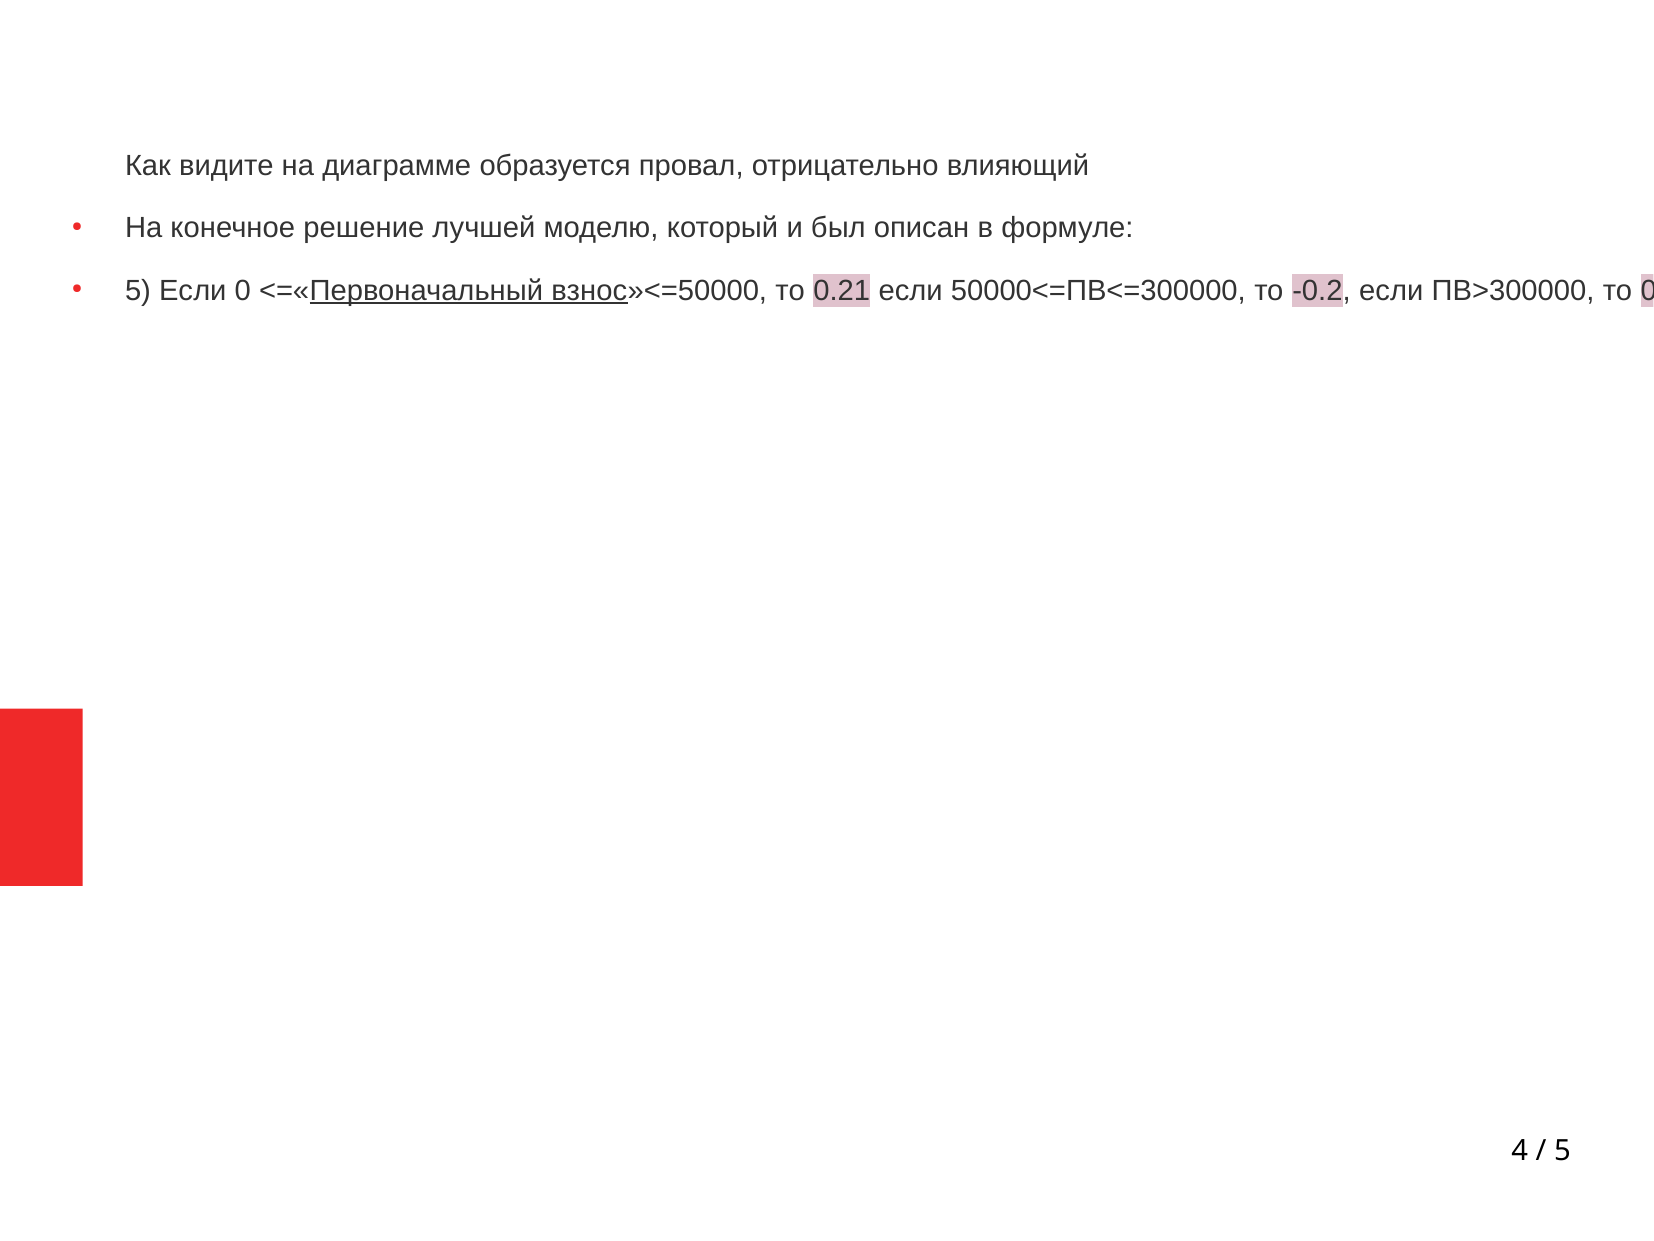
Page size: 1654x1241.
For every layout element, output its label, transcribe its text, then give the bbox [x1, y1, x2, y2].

text_box Как видите на диаграмме образуется провал, отрицательно влияющий На конечное решение лучшей моделю, который и был описан в формуле: 5) Если 0 <=«Первоначальный взнос»<=50000, то 0.21 если 50000<=ПВ<=300000, то -0.2, если ПВ>300000, то 0.36 [39, 141, 1654, 314]
